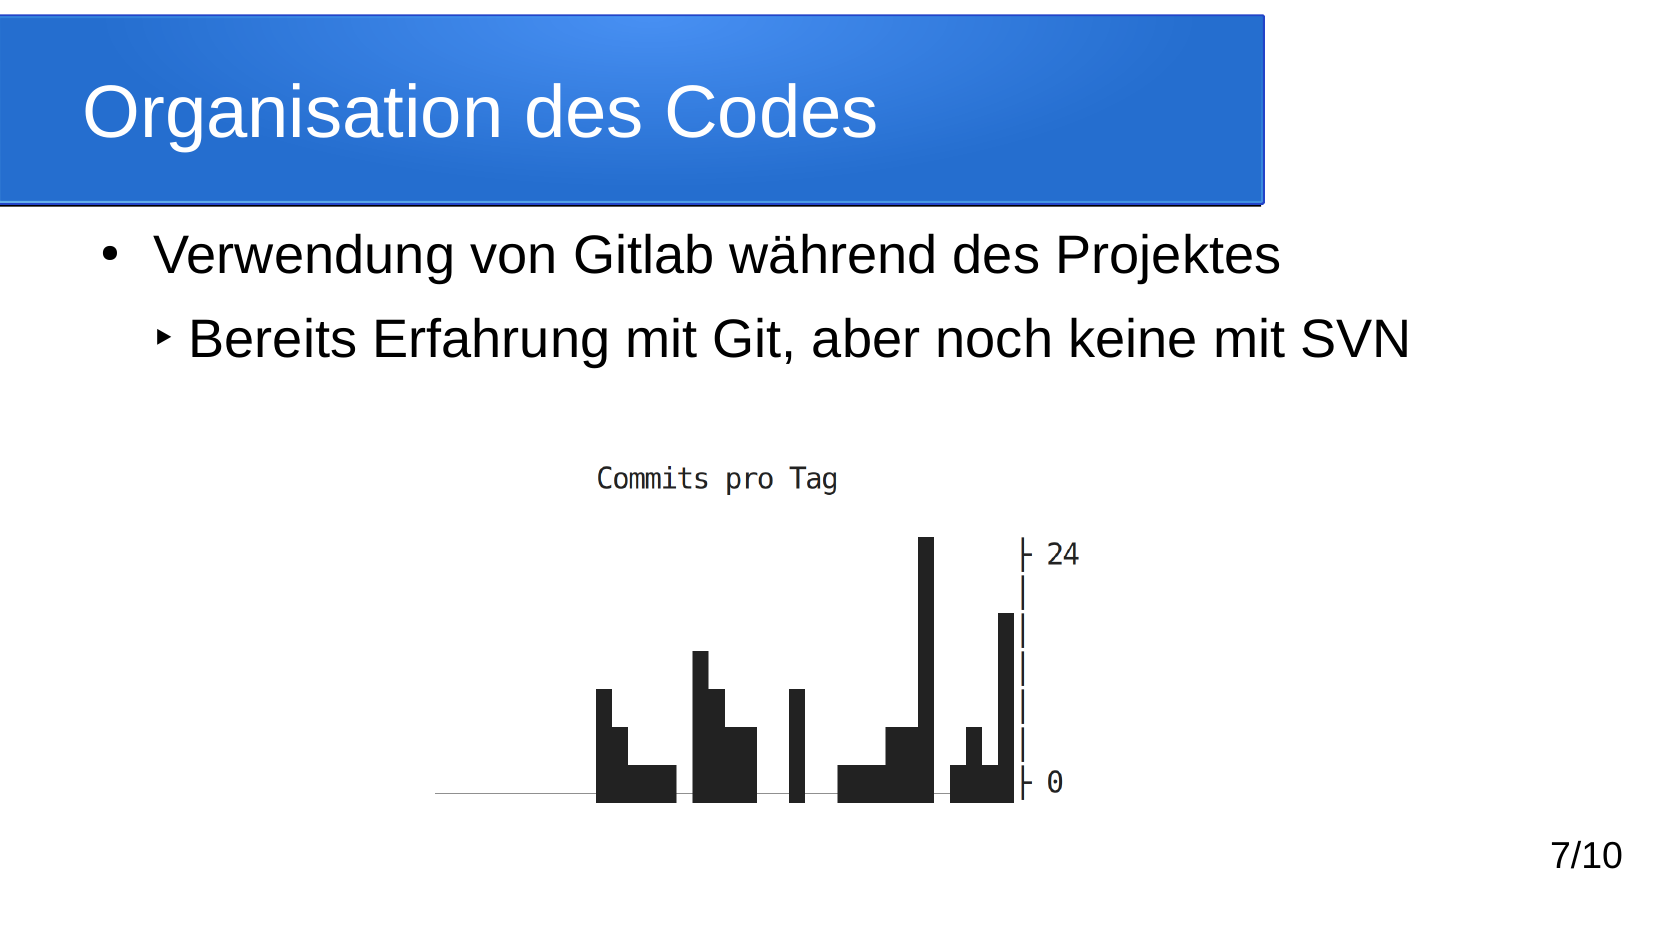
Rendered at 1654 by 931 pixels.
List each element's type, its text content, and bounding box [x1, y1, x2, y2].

text_box 7/10 [1535, 826, 1654, 886]
title Organisation des Codes [82, 35, 1235, 189]
picture [354, 422, 1134, 851]
list Verwendung von Gitlab während des Projektes ‣ Bereits Erfahrung mit Git, aber noch keine mit SVN [82, 224, 1571, 764]
